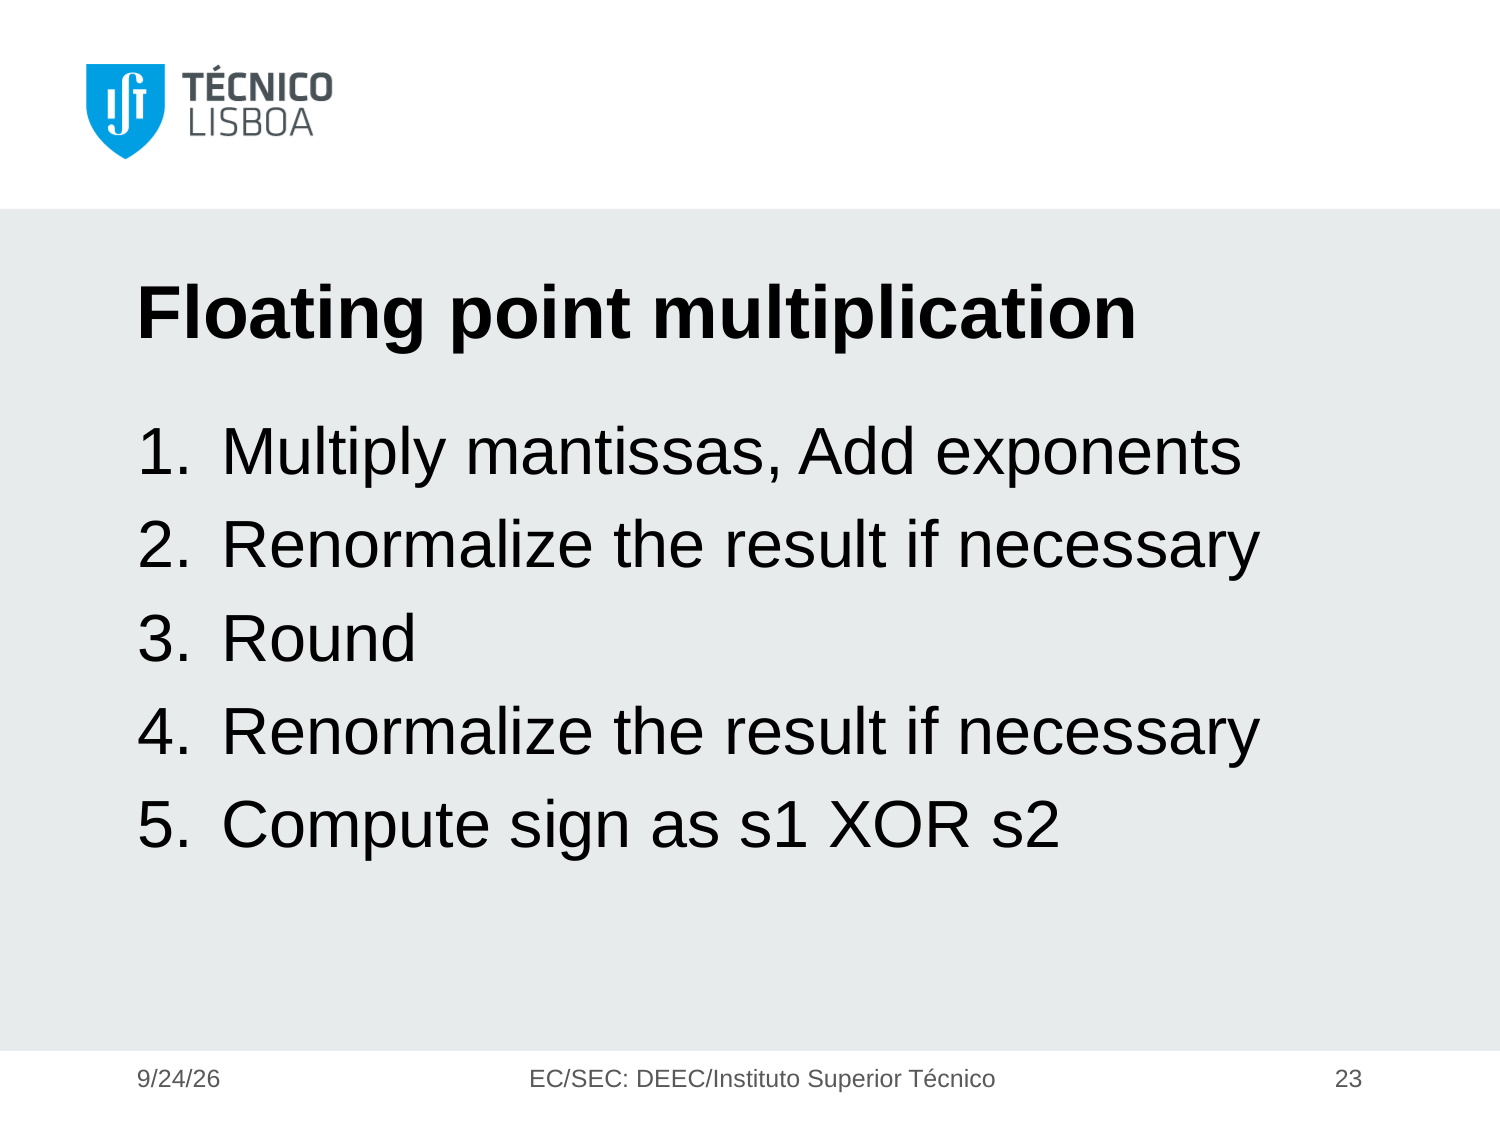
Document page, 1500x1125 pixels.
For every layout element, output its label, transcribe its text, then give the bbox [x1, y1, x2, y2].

slide_number <number> [1077, 1052, 1378, 1103]
slide_number 11/26/20 [121, 1052, 425, 1103]
picture [0, 0, 1500, 1125]
footer EC/SEC: DEEC/Instituto Superior Técnico [512, 1052, 1021, 1103]
title Floating point multiplication [121, 237, 1378, 381]
list Multiply mantissas, Add exponents Renormalize the result if necessary Round Renormalize the result if necessary Compute sign as s1 XOR s2 [121, 400, 1378, 1005]
